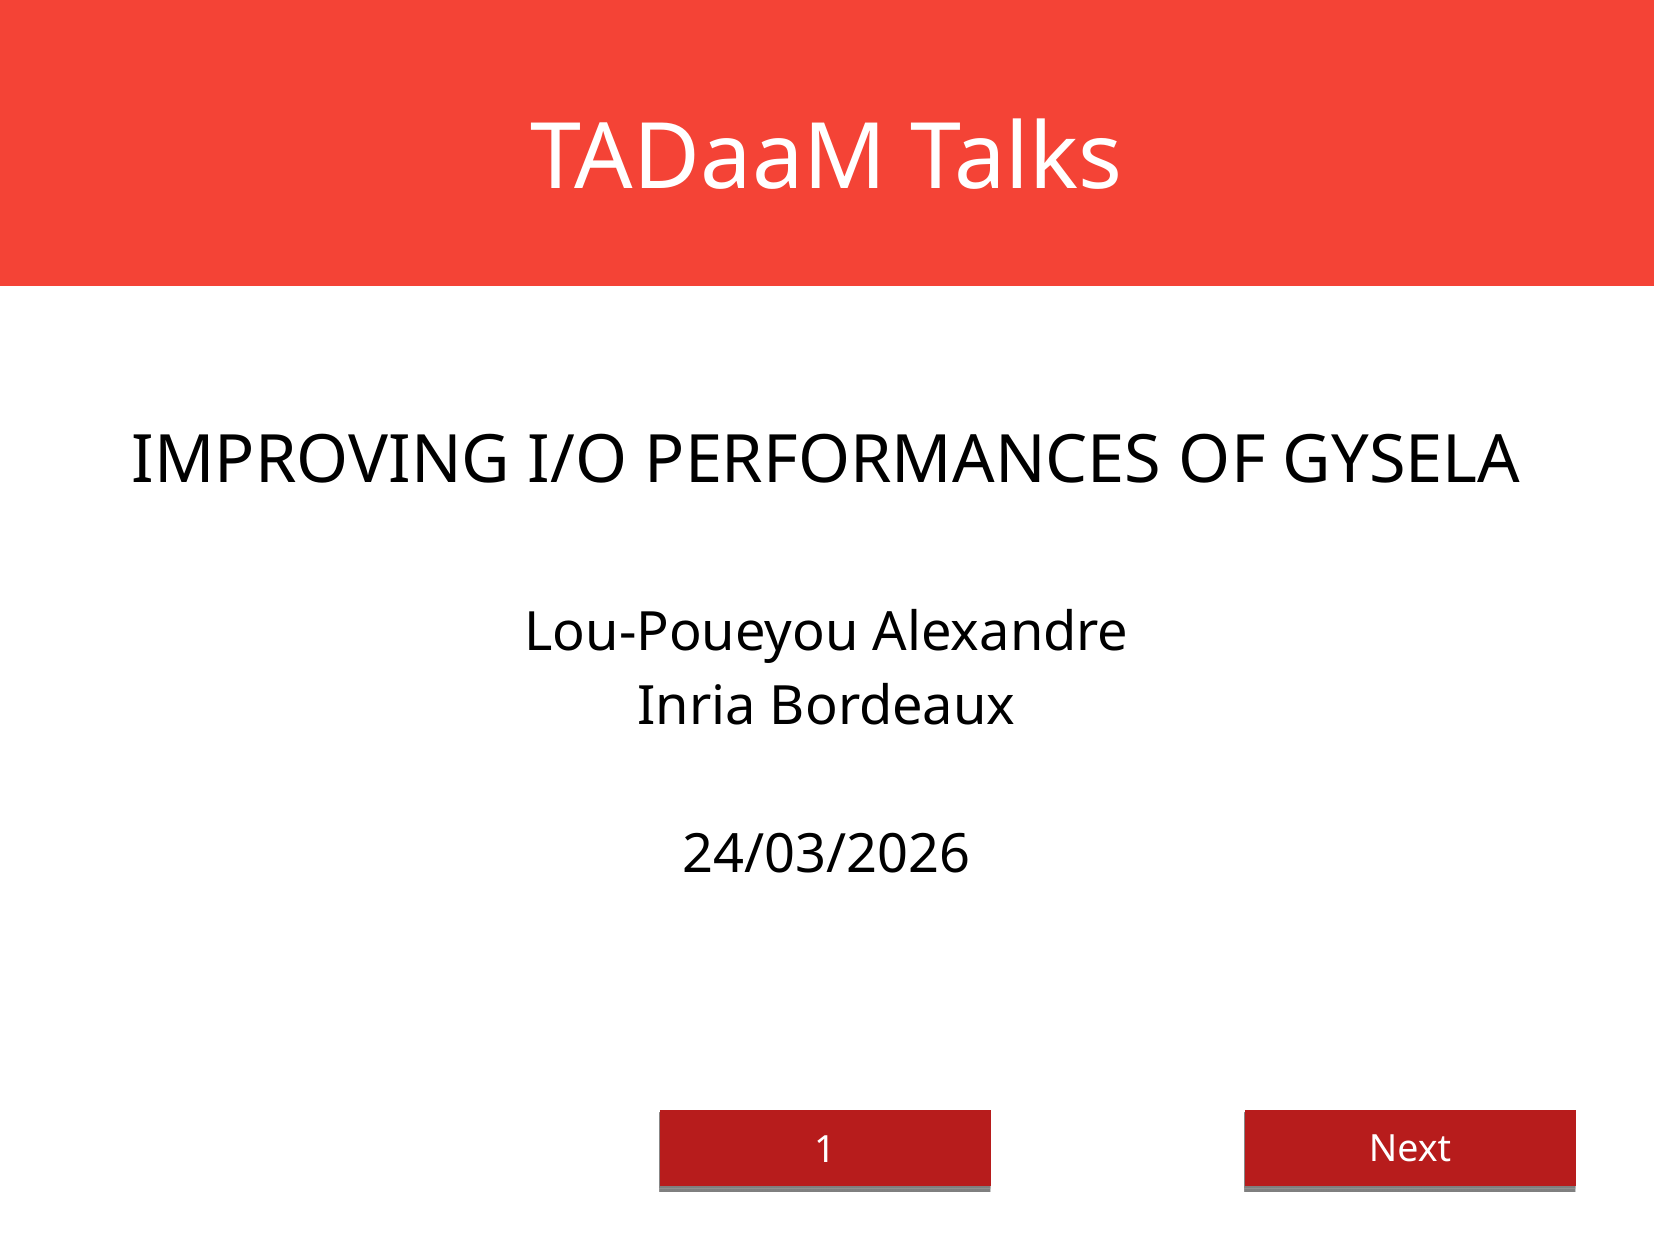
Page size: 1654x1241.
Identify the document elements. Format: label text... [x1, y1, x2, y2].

text_box <numéro> [690, 1115, 961, 1186]
text_box Next [1245, 1110, 1576, 1186]
subtitle IMPROVING I/O PERFORMANCES OF GYSELA Lou-Poueyou Alexandre Inria Bordeaux 24/03/2026 [82, 290, 1571, 1010]
title TADaaM Talks [82, 49, 1571, 257]
text_box [660, 1110, 991, 1186]
